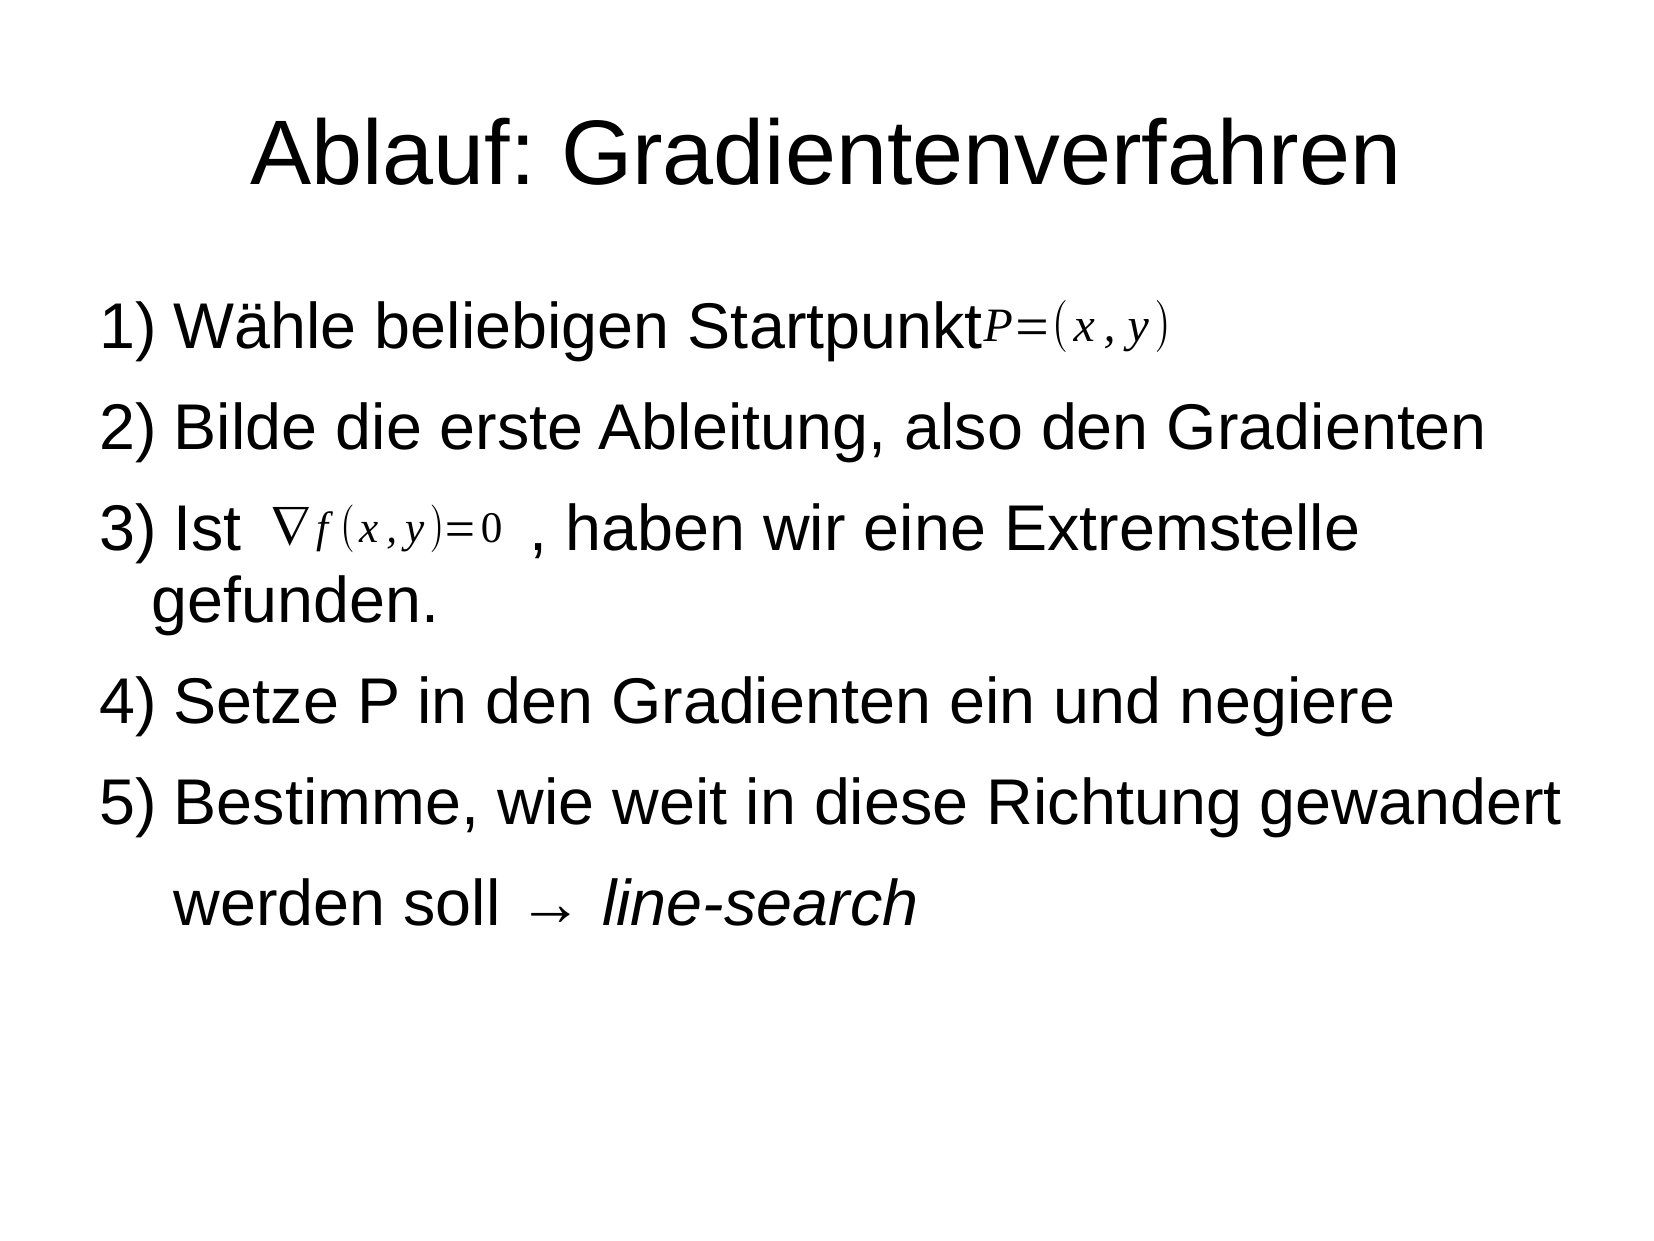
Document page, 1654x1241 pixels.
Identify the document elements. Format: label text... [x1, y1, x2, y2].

list Wähle beliebigen Startpunkt Bilde die erste Ableitung, also den Gradienten Ist , haben wir eine Extremstelle gefunden. Setze P in den Gradienten ein und negiere Bestimme, wie weit in diese Richtung gewandert werden soll → line-search [82, 290, 1571, 1010]
title Ablauf: Gradientenverfahren [82, 49, 1571, 257]
chart [968, 296, 1182, 355]
chart [259, 501, 514, 554]
